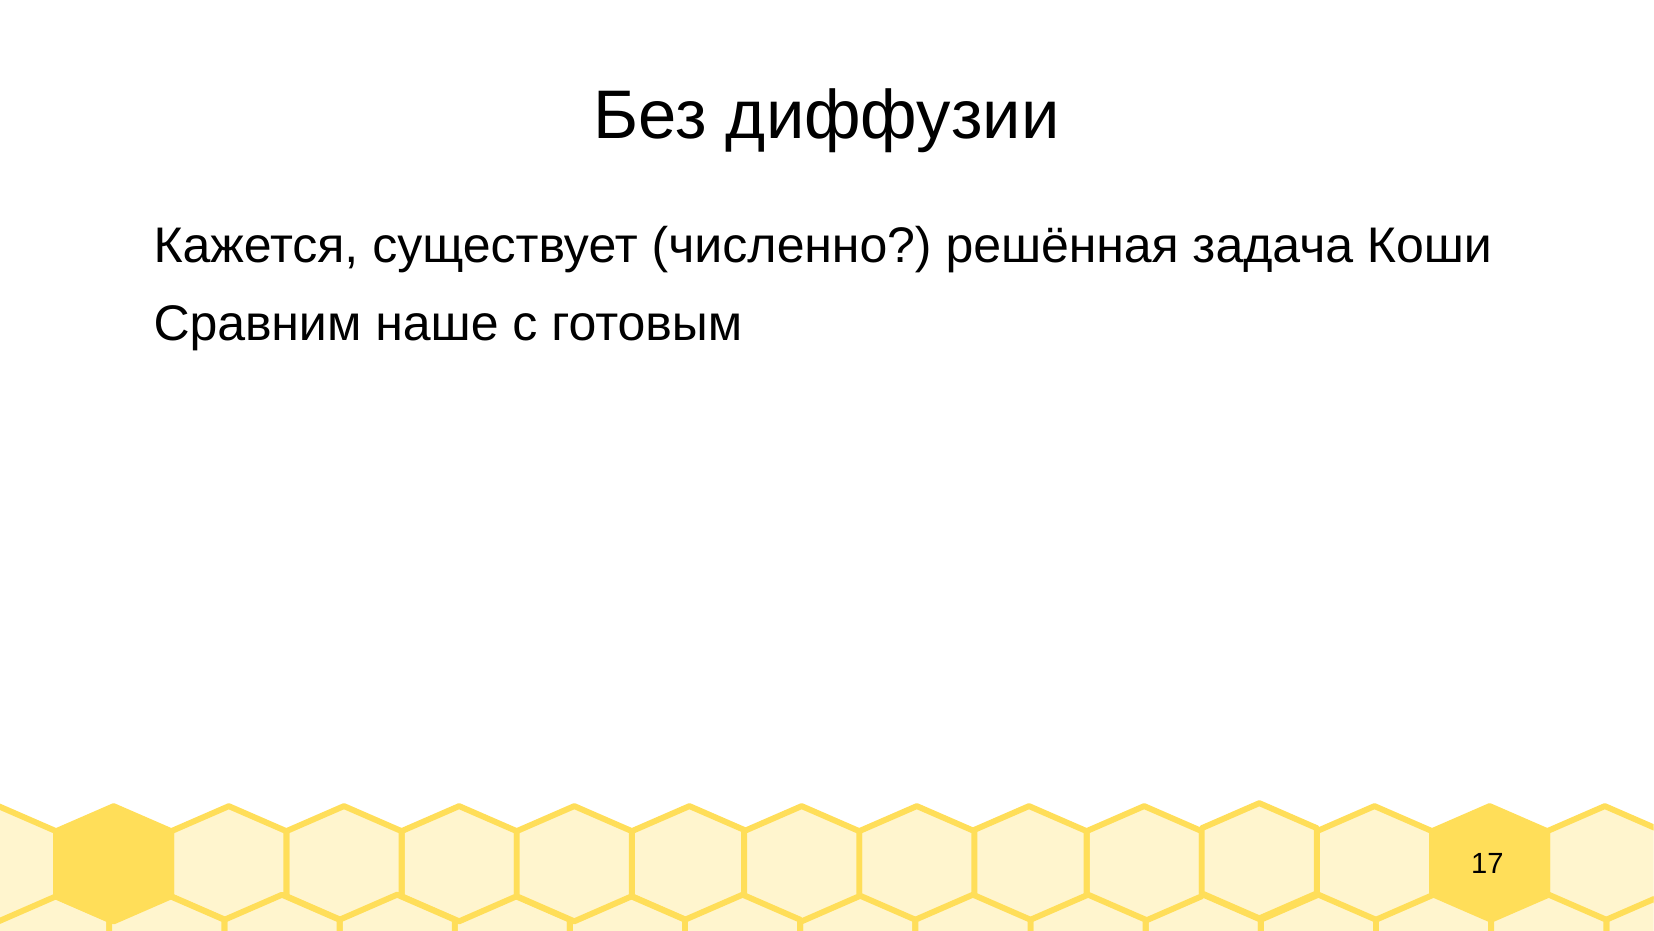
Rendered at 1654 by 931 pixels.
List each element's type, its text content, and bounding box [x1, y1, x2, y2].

title Без диффузии [82, 37, 1571, 193]
list Кажется, существует (численно?) решённая задача Коши Сравним наше с готовым [82, 217, 1571, 758]
